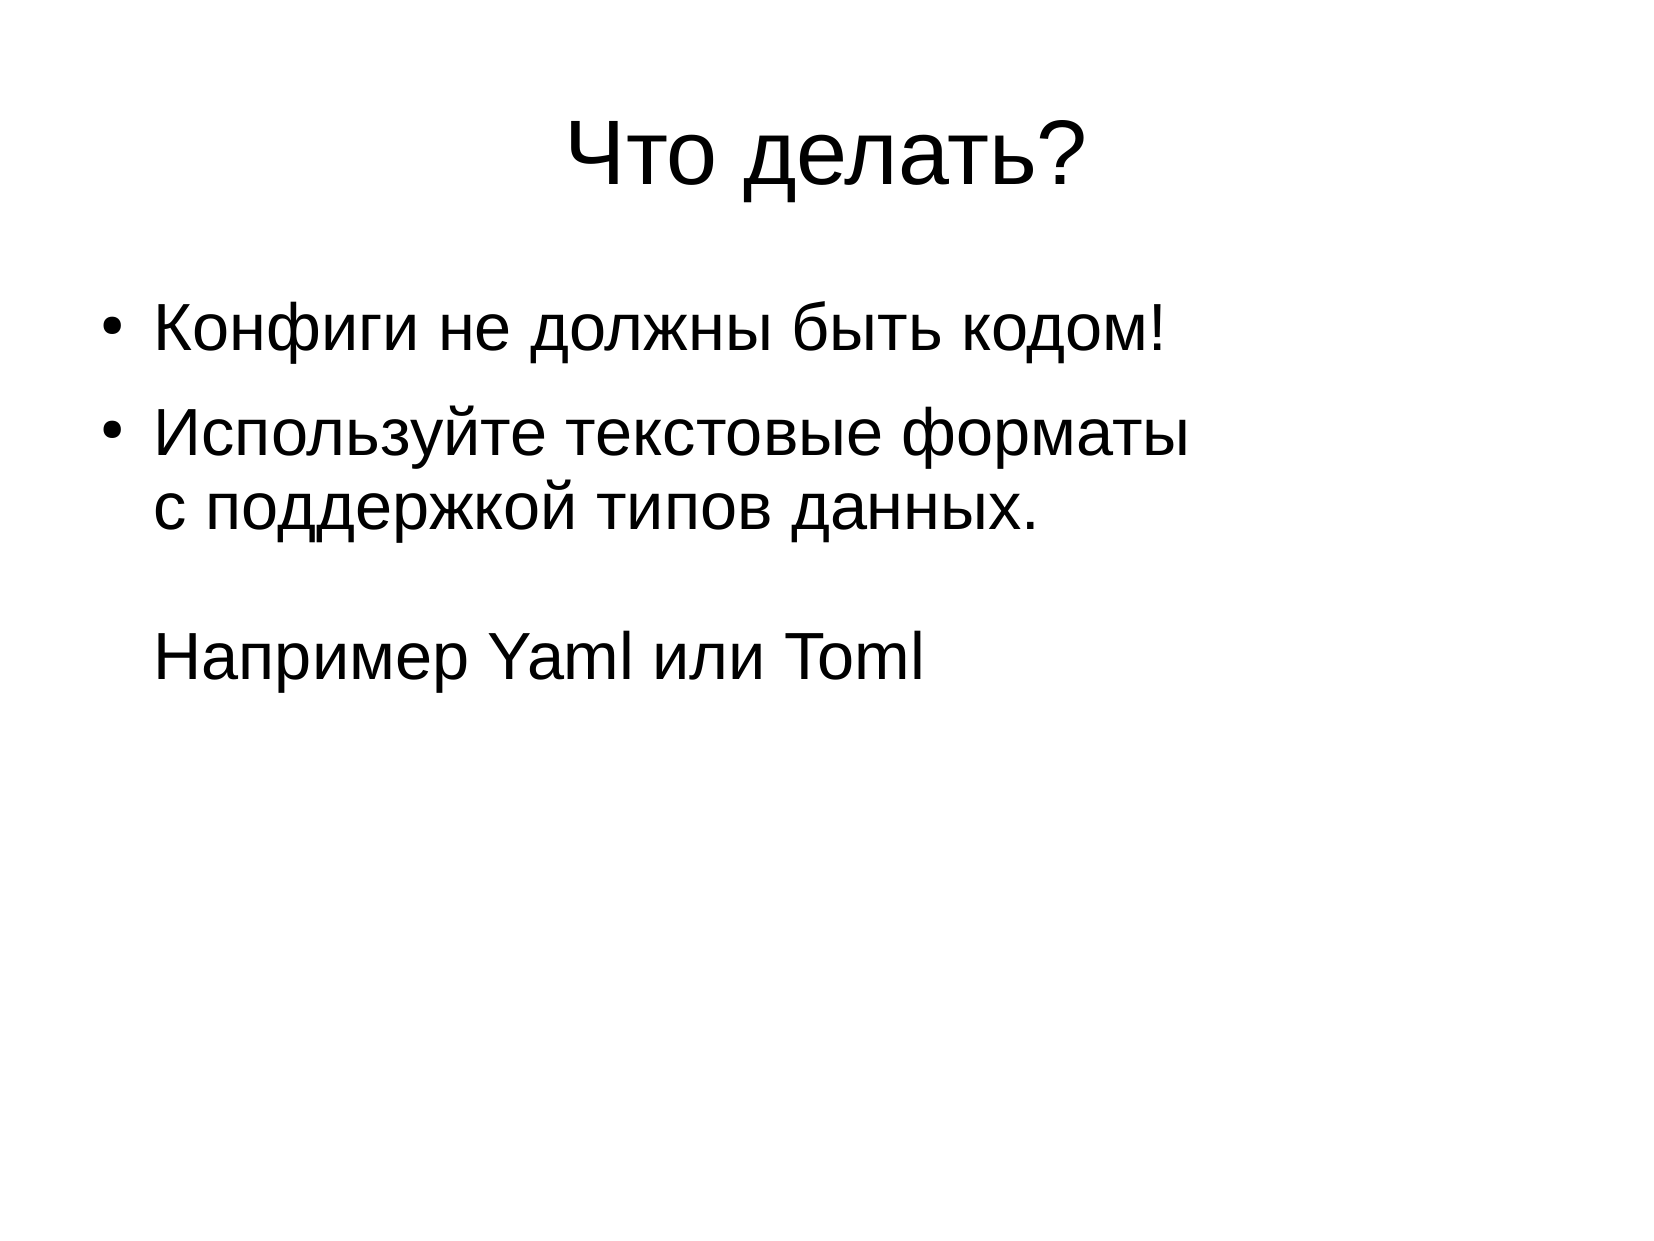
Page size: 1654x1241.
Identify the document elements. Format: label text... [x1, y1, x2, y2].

title Что делать? [82, 49, 1571, 257]
list Конфиги не должны быть кодом! Используйте текстовые форматы с поддержкой типов данных. Например Yaml или Toml [82, 290, 1571, 1010]
